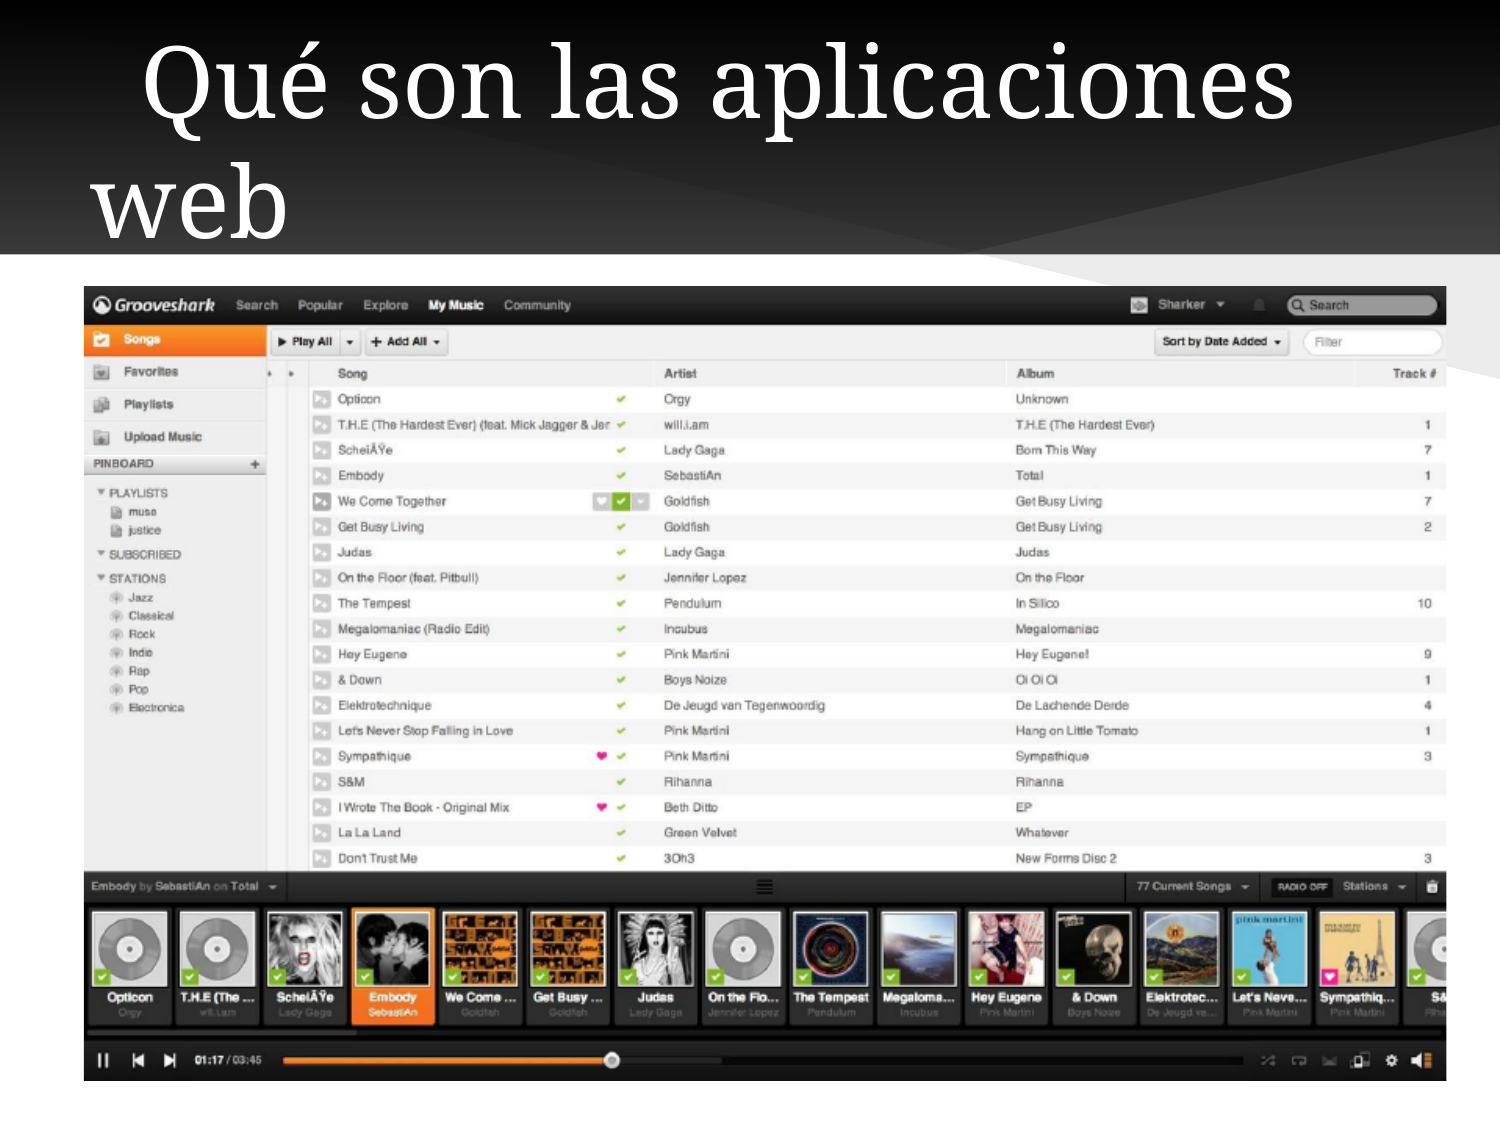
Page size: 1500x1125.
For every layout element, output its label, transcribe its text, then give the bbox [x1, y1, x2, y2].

text_box [83, 286, 1447, 1081]
title Qué son las aplicaciones web [75, 45, 1425, 233]
